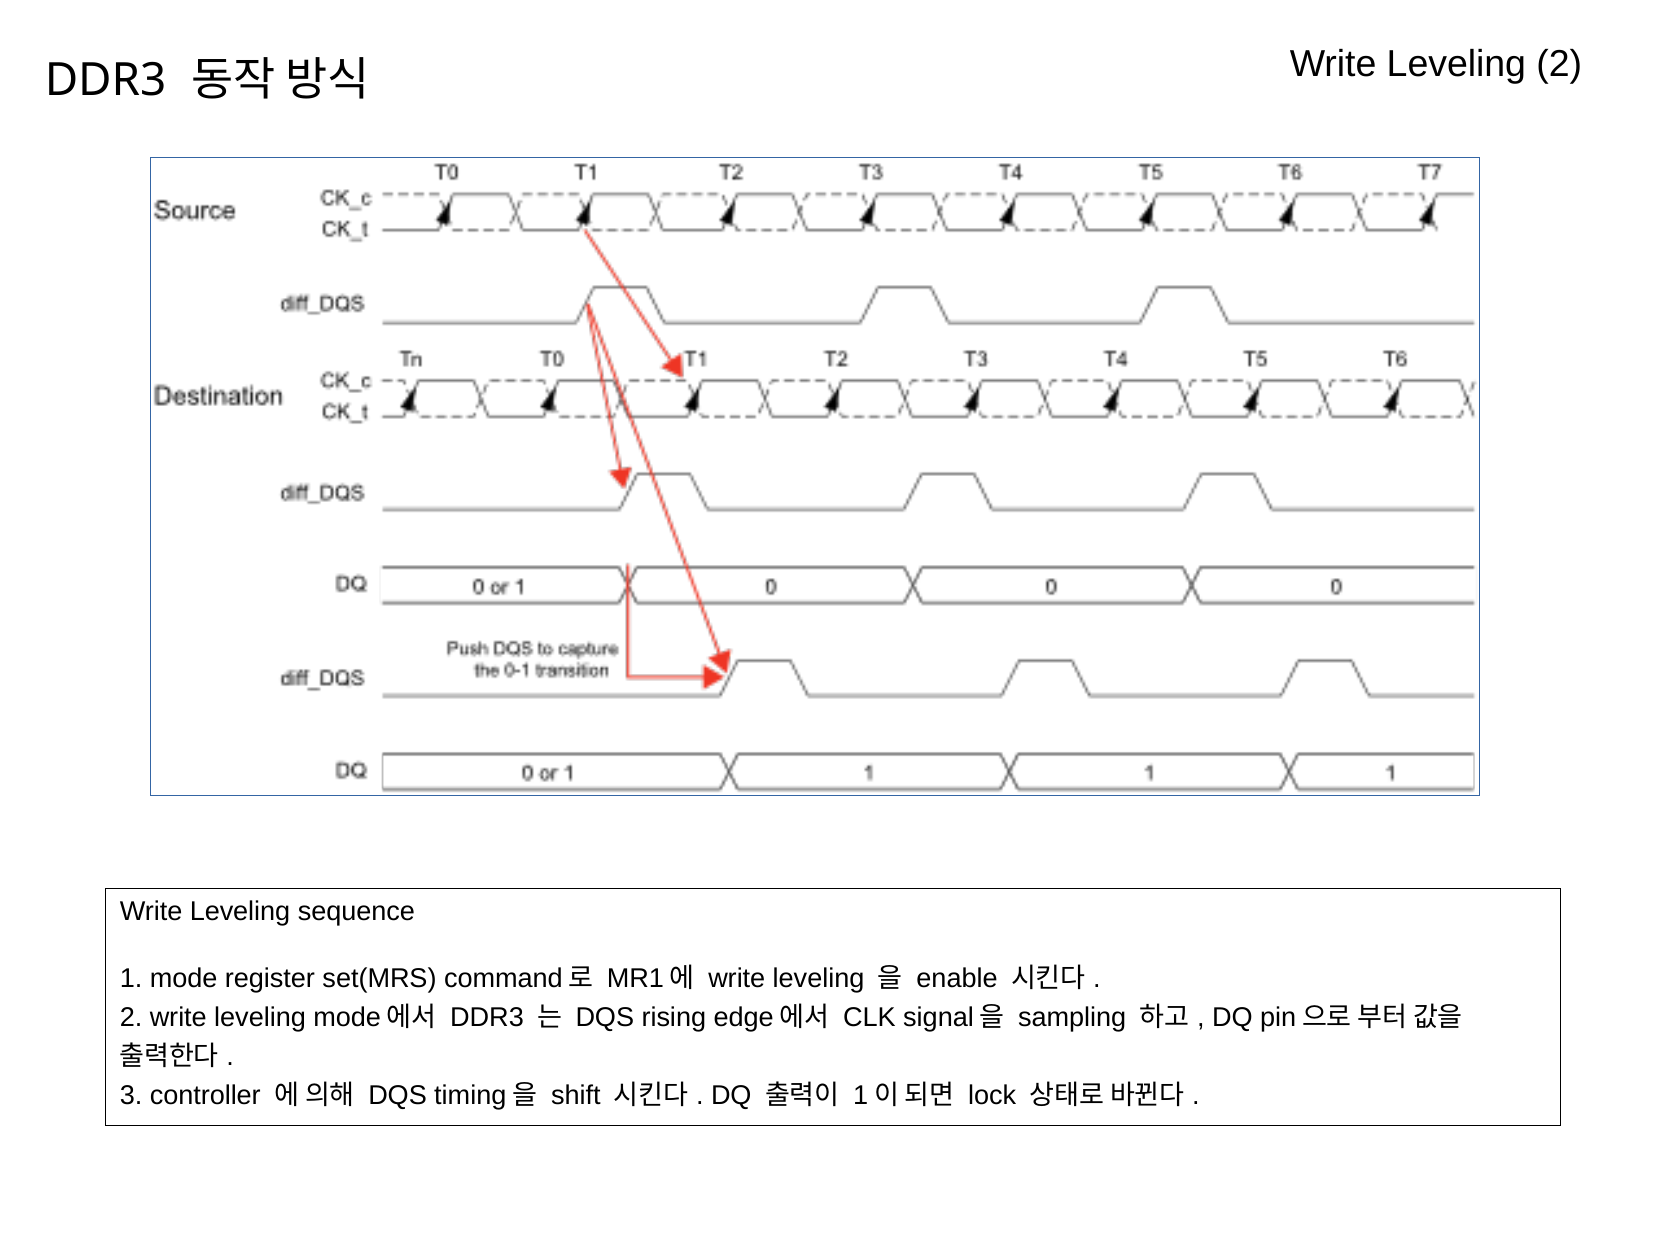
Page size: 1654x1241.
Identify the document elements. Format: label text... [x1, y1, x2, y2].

text_box Write Leveling sequence 1. mode register set(MRS) command로 MR1에 write leveling 을 enable 시킨다. 2. write leveling mode에서 DDR3 는 DQS rising edge에서 CLK signal을 sampling 하고, DQ pin으로 부터 값을 출력한다. 3. controller 에 의해 DQS timing을 shift 시킨다. DQ 출력이 1이 되면 lock 상태로 바뀐다. [105, 888, 1561, 1126]
text_box DDR3 동작 방식 [30, 34, 466, 106]
text_box Write Leveling (2) [1275, 34, 1626, 106]
picture [150, 157, 1480, 796]
